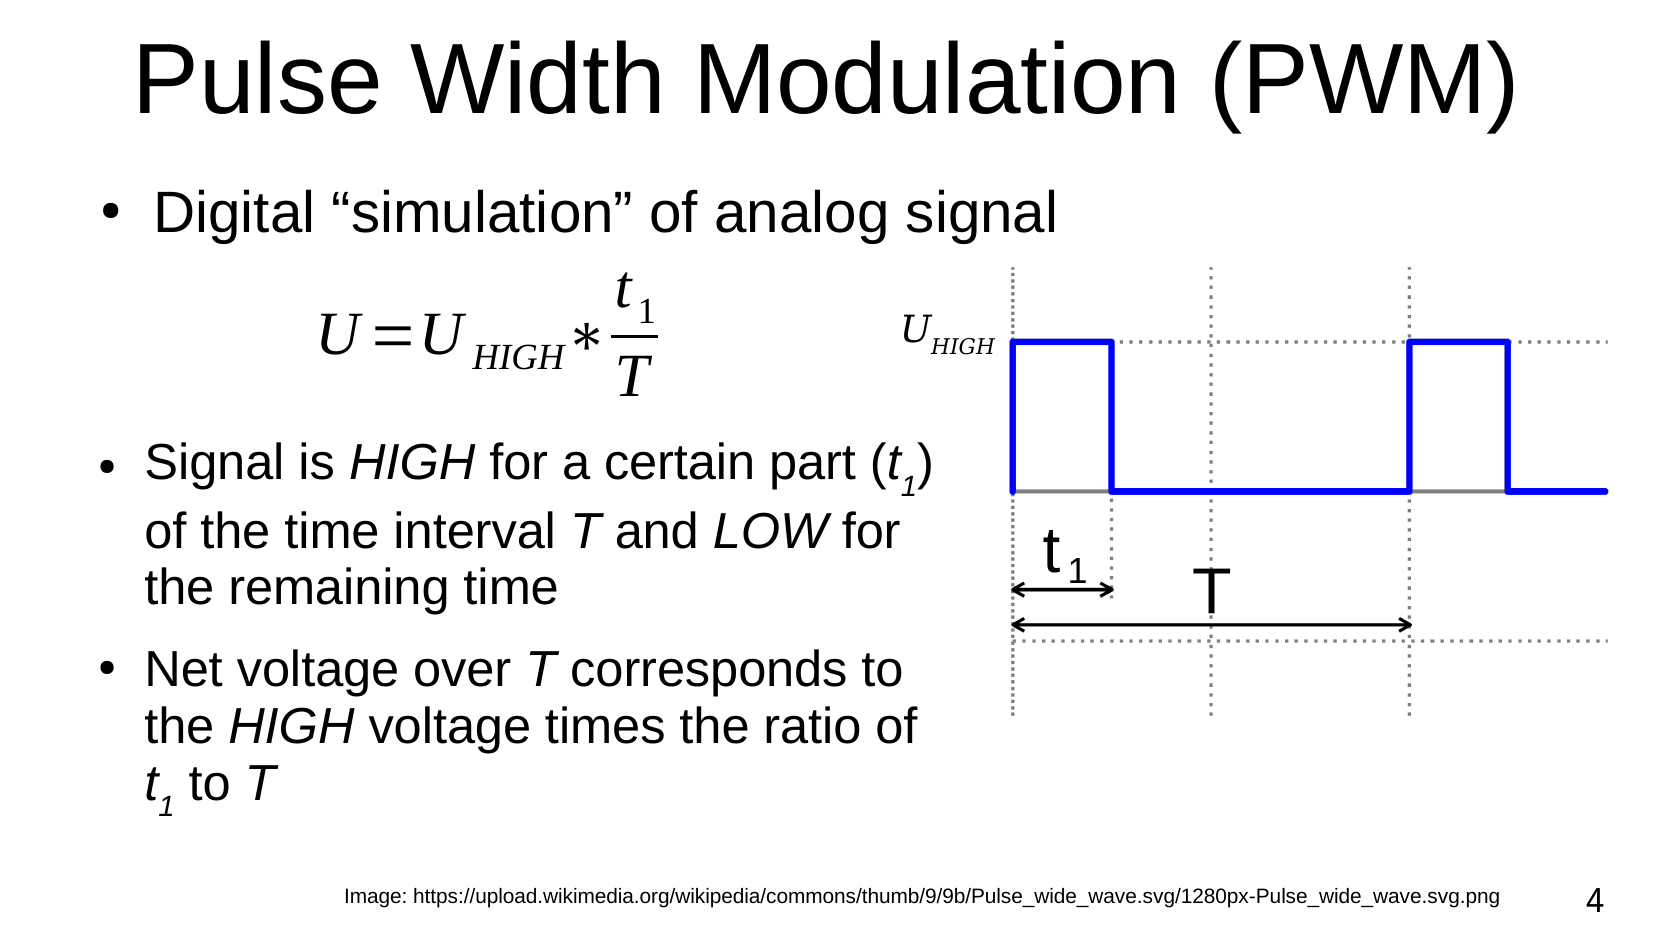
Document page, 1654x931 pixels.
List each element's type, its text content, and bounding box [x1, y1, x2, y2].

list Digital “simulation” of analog signal [82, 180, 1571, 271]
list Signal is HIGH for a certain part (t1) of the time interval T and LOW for the remaining time Net voltage over T corresponds to the HIGH voltage times the ratio of t1 to T [82, 433, 946, 826]
title Pulse Width Modulation (PWM) [82, 1, 1571, 157]
text_box UHIGH [885, 300, 1021, 374]
picture [986, 250, 1634, 736]
chart [300, 254, 676, 409]
text_box Image: https://upload.wikimedia.org/wikipedia/commons/thumb/9/9b/Pulse_wide_wave.svg/1280px-Pulse_wide_wave.svg.png [329, 876, 1530, 916]
